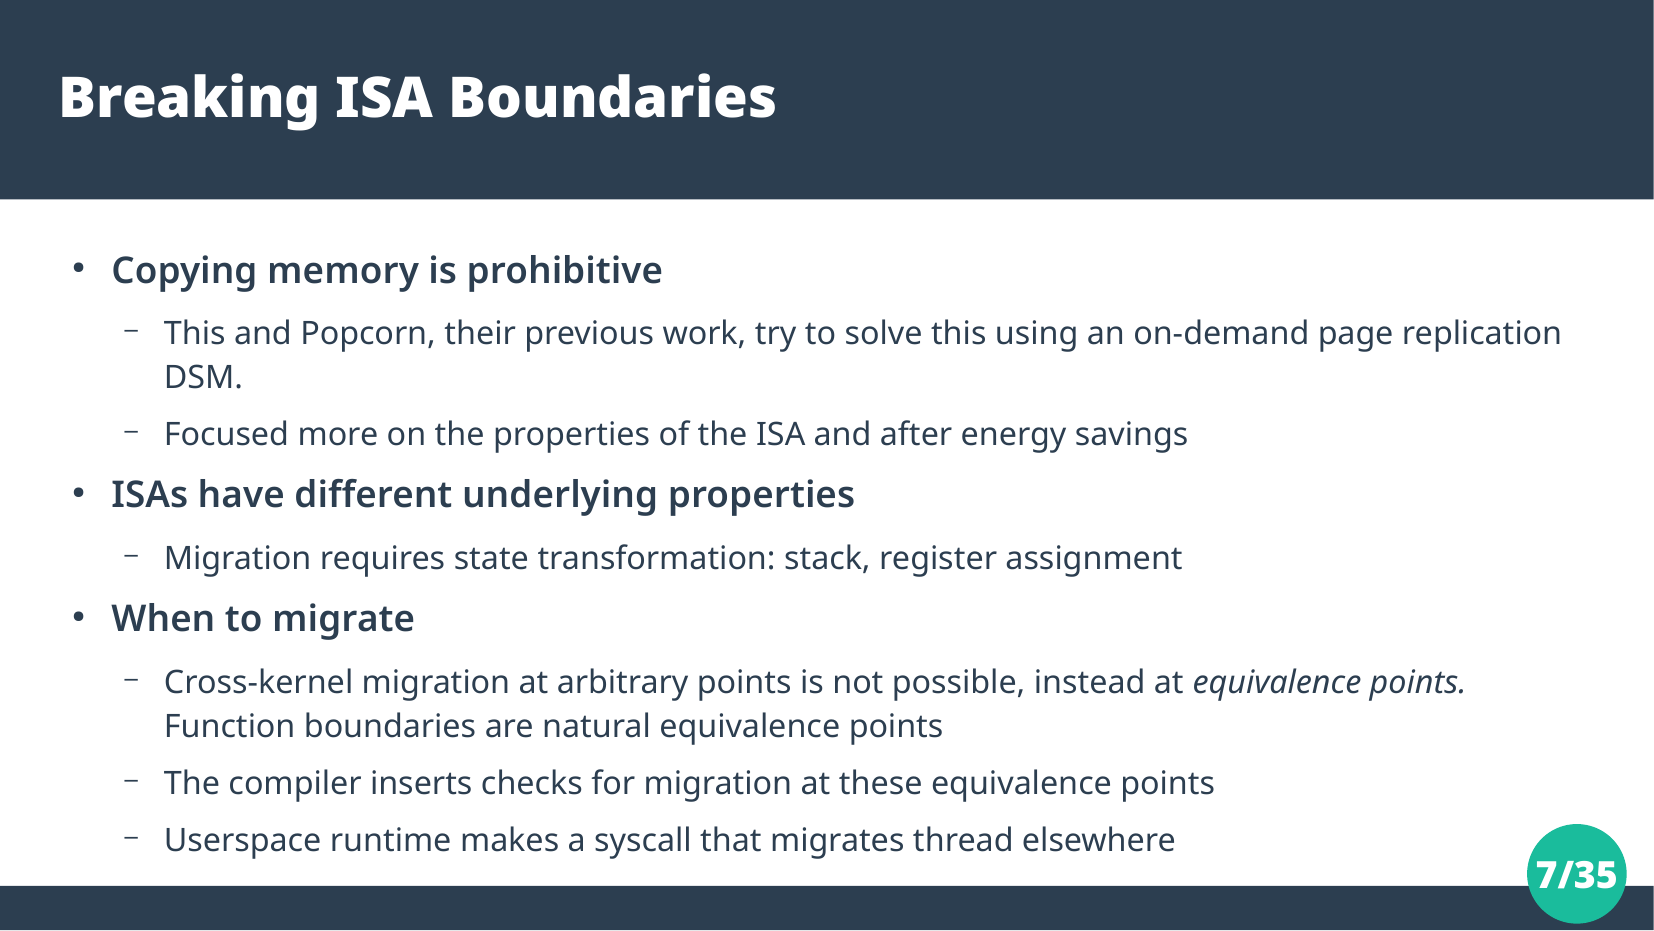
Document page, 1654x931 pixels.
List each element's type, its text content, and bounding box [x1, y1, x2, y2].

list Copying memory is prohibitive This and Popcorn, their previous work, try to solve this using an on-demand page replication DSM. Focused more on the properties of the ISA and after energy savings ISAs have different underlying properties Migration requires state transformation: stack, register assignment When to migrate Cross-kernel migration at arbitrary points is not possible, instead at equivalence points. Function boundaries are natural equivalence points The compiler inserts checks for migration at these equivalence points Userspace runtime makes a syscall that migrates thread elsewhere [59, 243, 1595, 864]
title Breaking ISA Boundaries [59, 37, 1595, 155]
